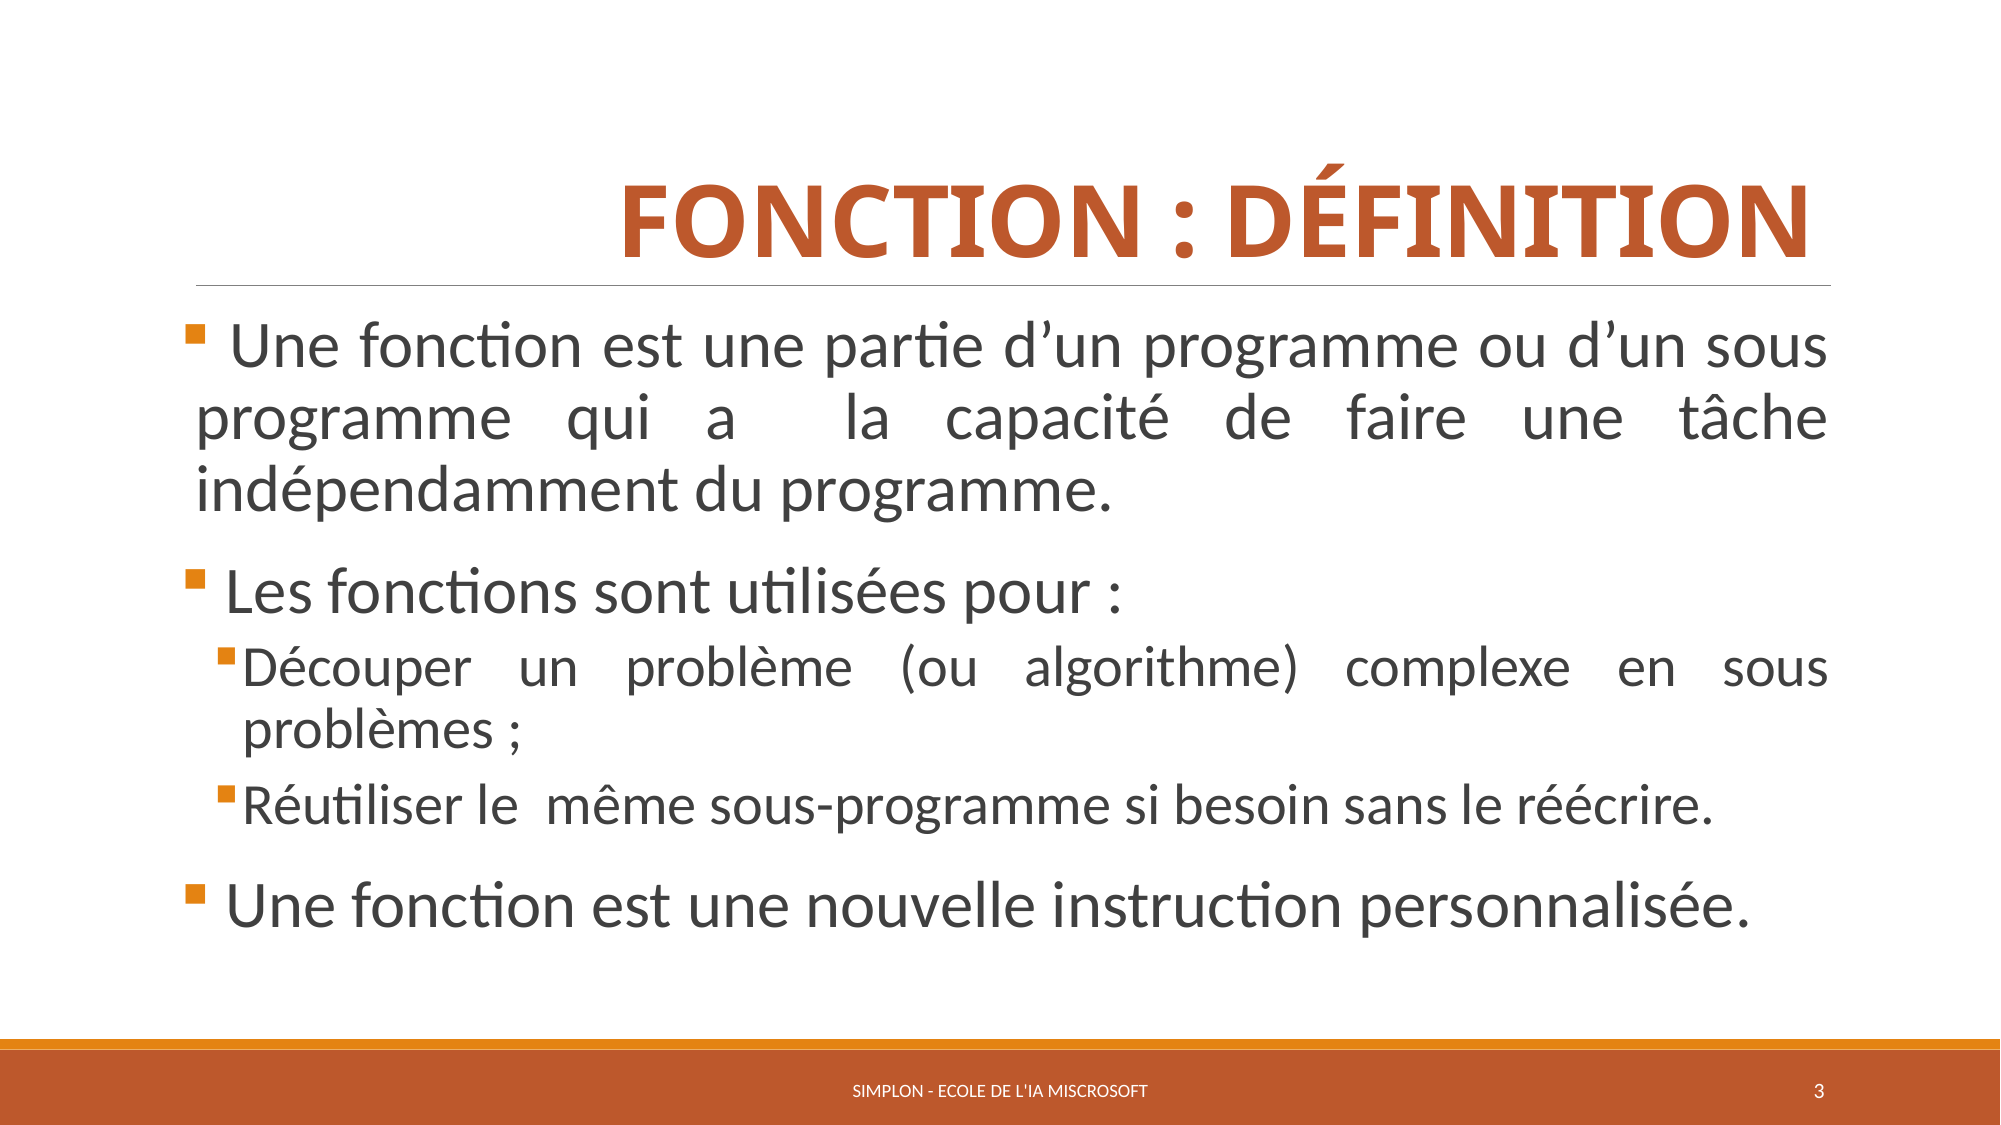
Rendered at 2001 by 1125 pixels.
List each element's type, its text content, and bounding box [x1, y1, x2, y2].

text_box Une fonction est une partie d’un programme ou d’un sous programme qui a la capacité de faire une tâche indépendamment du programme. Les fonctions sont utilisées pour : Découper un problème (ou algorithme) complexe en sous problèmes ; Réutiliser le même sous-programme si besoin sans le réécrire. Une fonction est une nouvelle instruction personnalisée. [180, 302, 1830, 976]
text_box Simplon - Ecole de l'IA Miscrosoft [604, 1059, 1396, 1120]
text_box FONCTION : DÉFINITION [180, 47, 1830, 285]
text_box <numéro> [1624, 1059, 1840, 1120]
